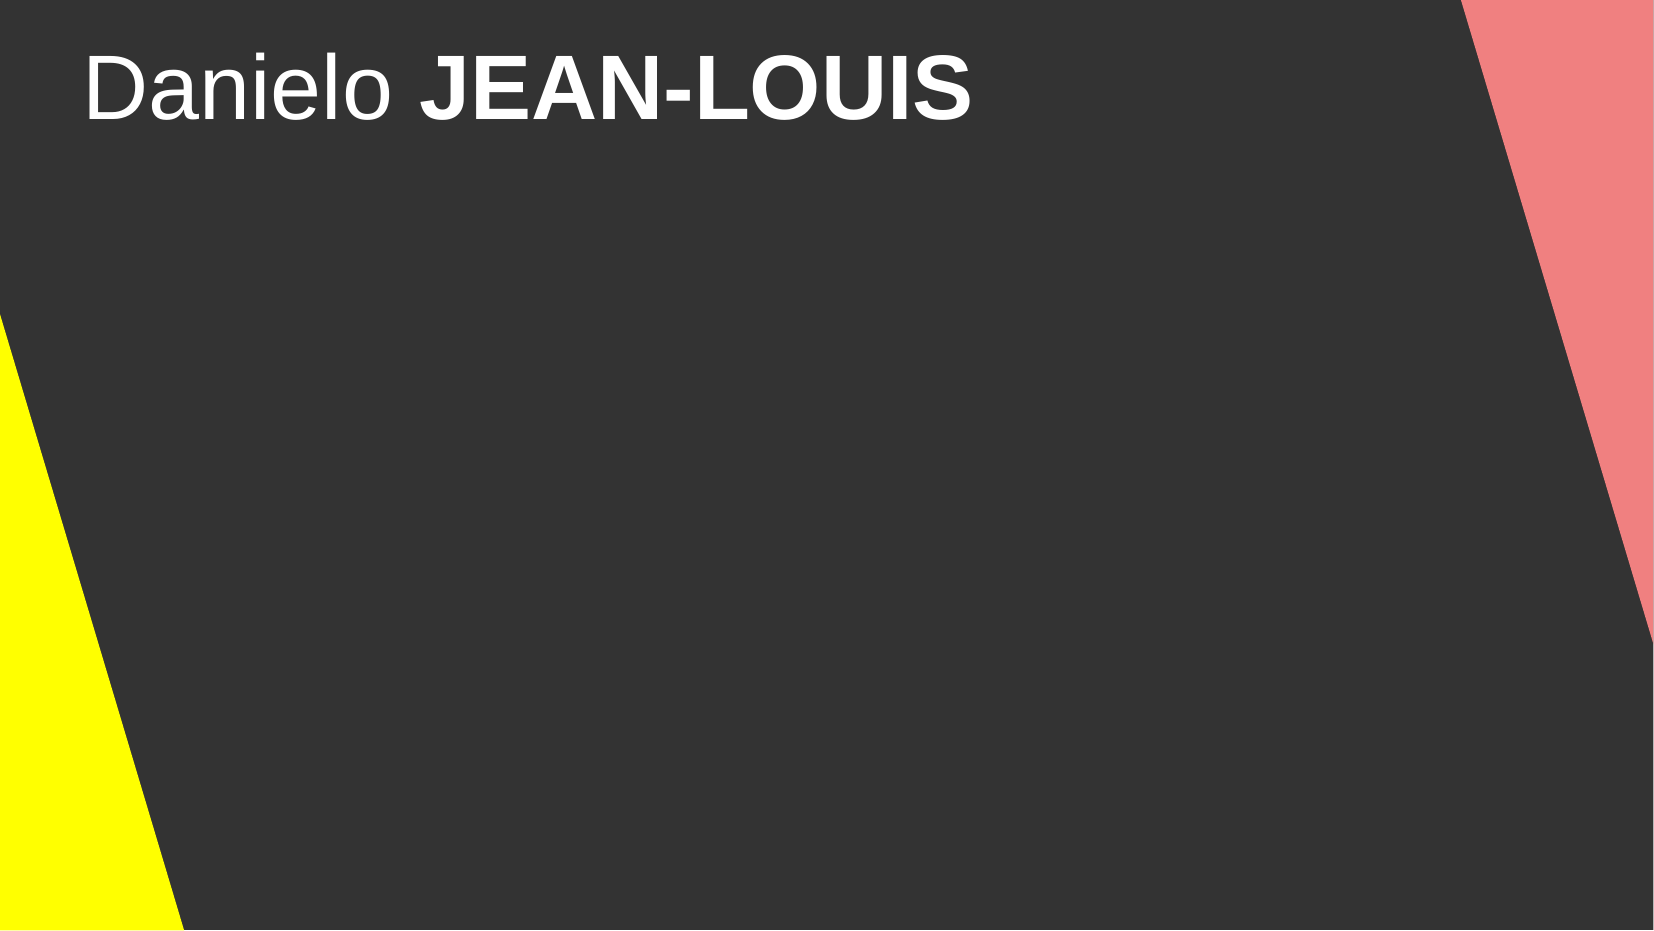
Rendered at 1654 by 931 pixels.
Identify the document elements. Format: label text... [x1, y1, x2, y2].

text_box [0, 314, 185, 931]
text_box [1460, 0, 1654, 647]
subtitle Danielo JEAN-LOUIS [82, 36, 1571, 758]
